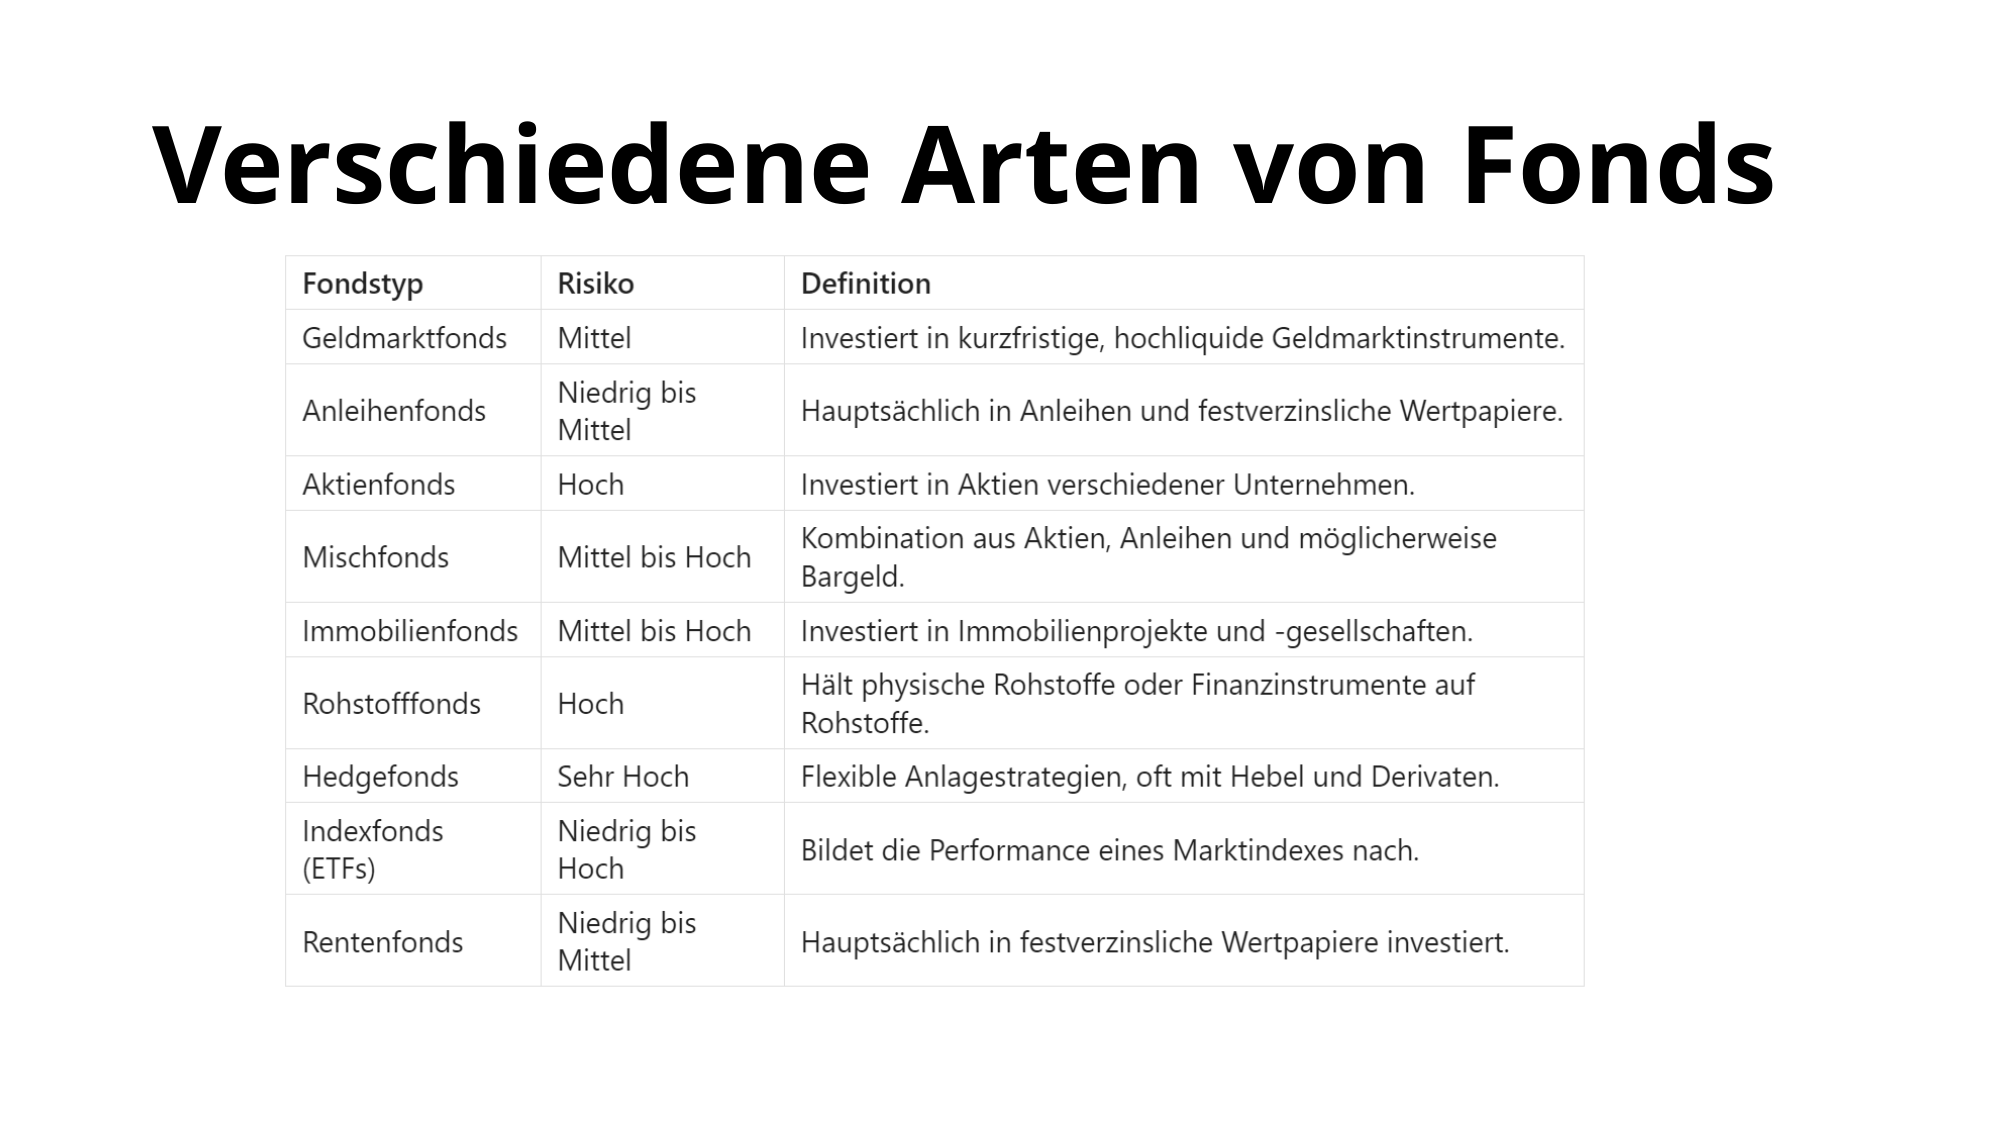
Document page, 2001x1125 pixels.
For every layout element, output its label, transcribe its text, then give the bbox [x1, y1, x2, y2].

title Verschiedene Arten von Fonds [137, 59, 1863, 278]
picture [271, 231, 1613, 1014]
